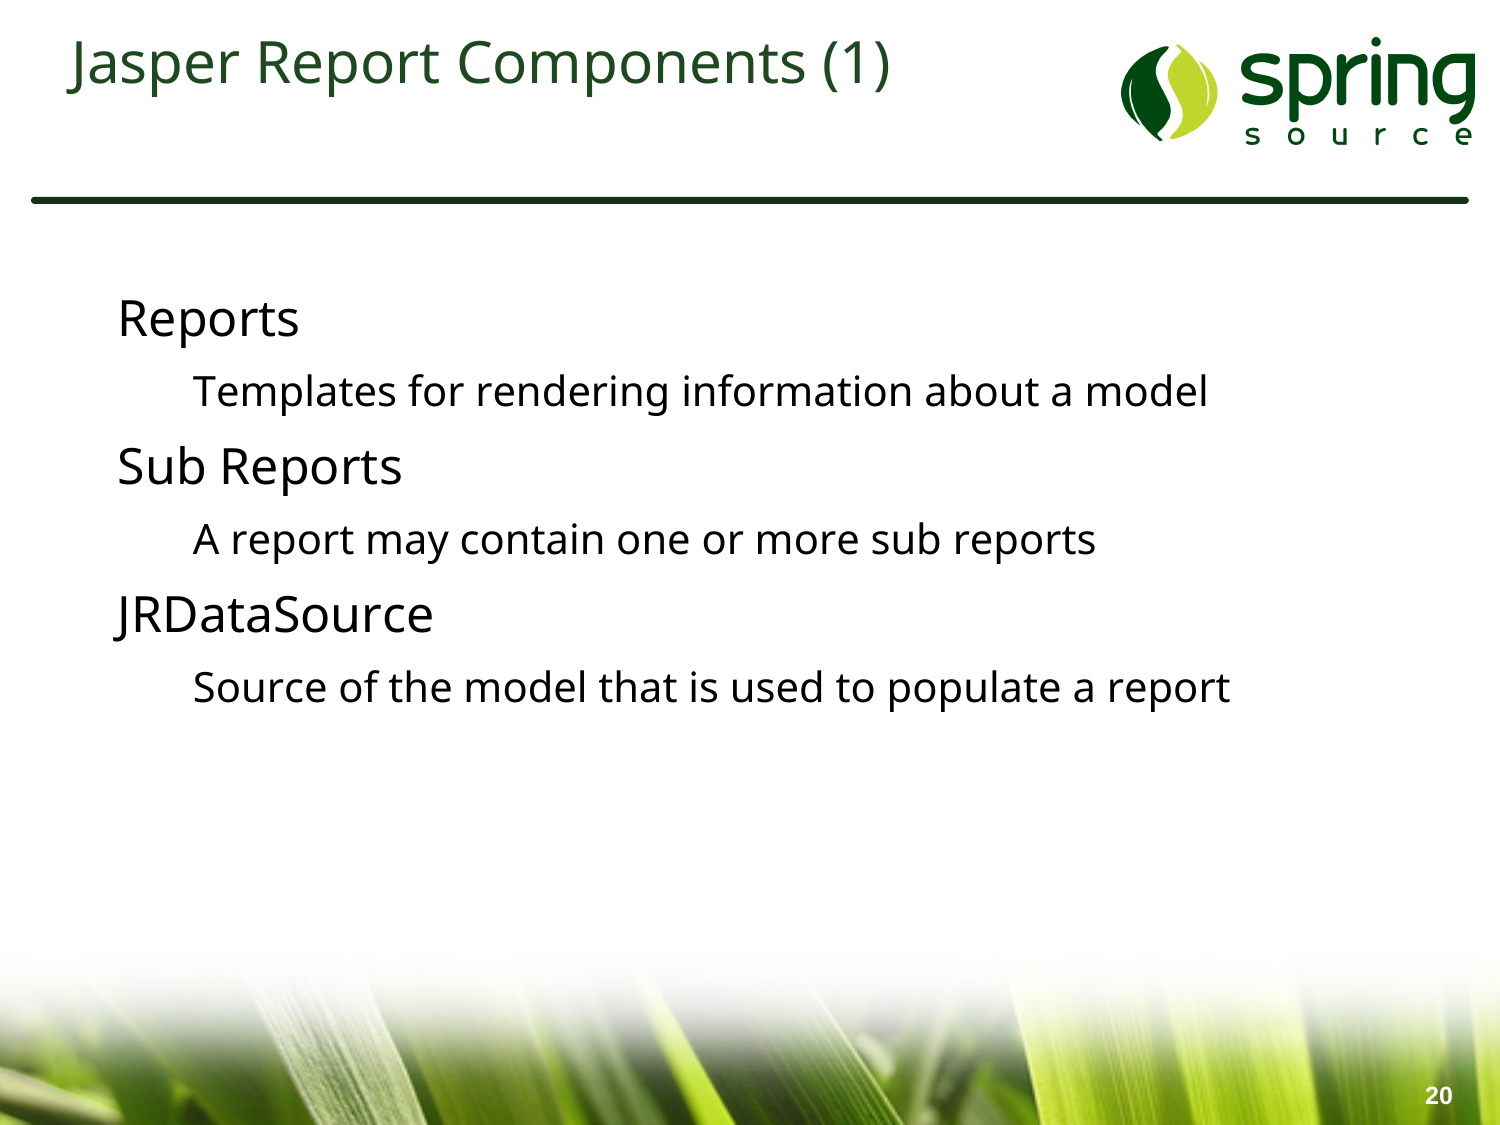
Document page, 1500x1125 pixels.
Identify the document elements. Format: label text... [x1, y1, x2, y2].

title Jasper Report Components (1) [56, 13, 1089, 176]
picture [0, 944, 1500, 1125]
list Reports Templates for rendering information about a model Sub Reports A report may contain one or more sub reports JRDataSource Source of the model that is used to populate a report [103, 275, 1394, 938]
picture [1121, 37, 1475, 145]
